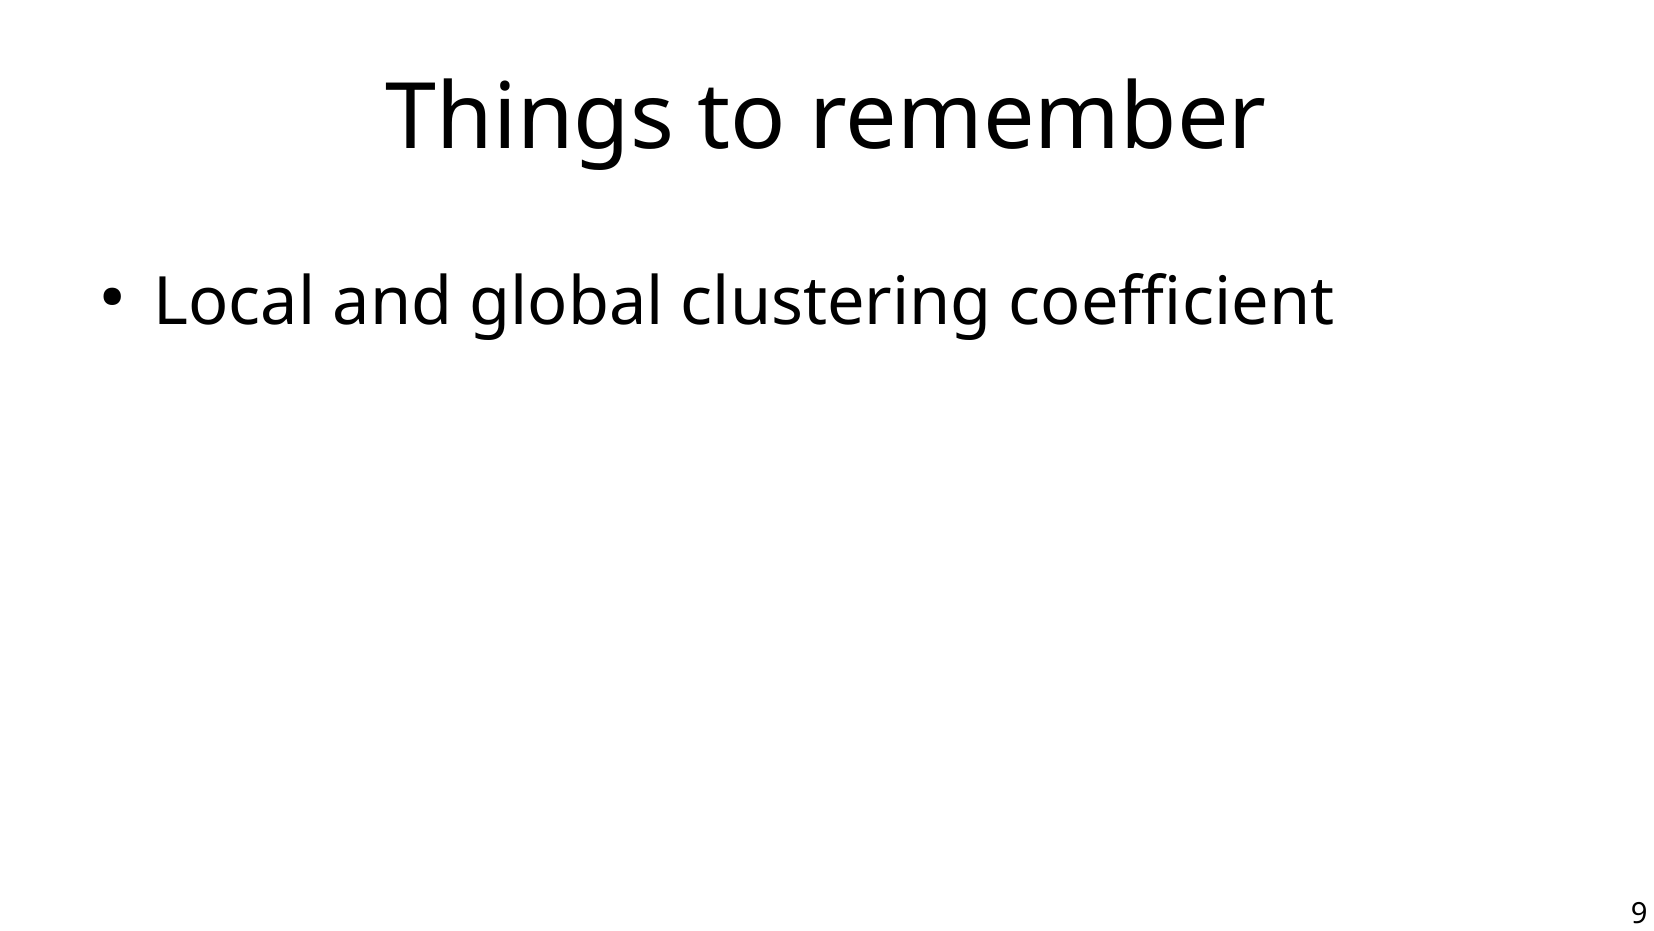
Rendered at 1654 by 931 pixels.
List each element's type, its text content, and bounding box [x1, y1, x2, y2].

list Local and global clustering coefficient [82, 253, 1571, 841]
title Things to remember [82, 1, 1571, 226]
